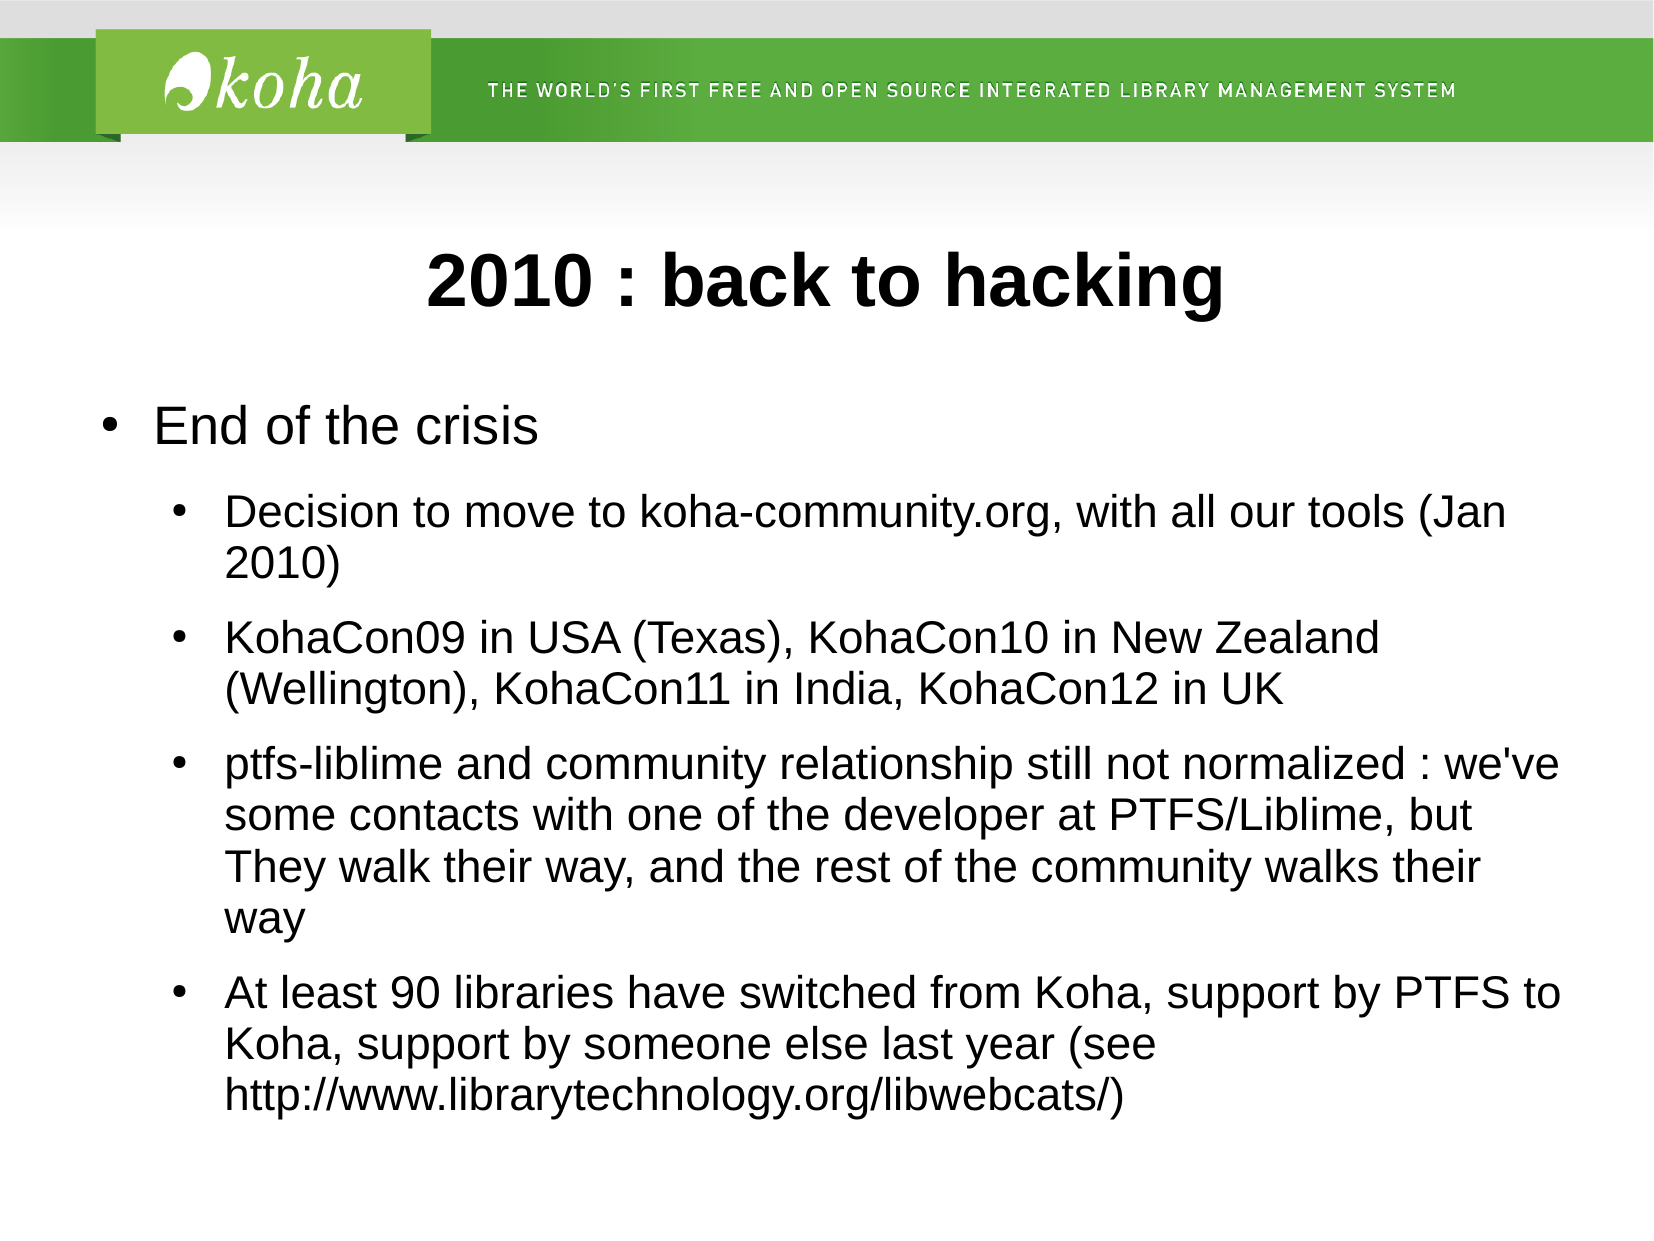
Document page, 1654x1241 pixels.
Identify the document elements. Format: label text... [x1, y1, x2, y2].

list End of the crisis Decision to move to koha-community.org, with all our tools (Jan 2010) KohaCon09 in USA (Texas), KohaCon10 in New Zealand (Wellington), KohaCon11 in India, KohaCon12 in UK ptfs-liblime and community relationship still not normalized : we've some contacts with one of the developer at PTFS/Liblime, but They walk their way, and the rest of the community walks their way At least 90 libraries have switched from Koha, support by PTFS to Koha, support by someone else last year (see http://www.librarytechnology.org/libwebcats/) [82, 395, 1571, 1115]
picture [0, 0, 1654, 1241]
title 2010 : back to hacking [82, 177, 1571, 385]
